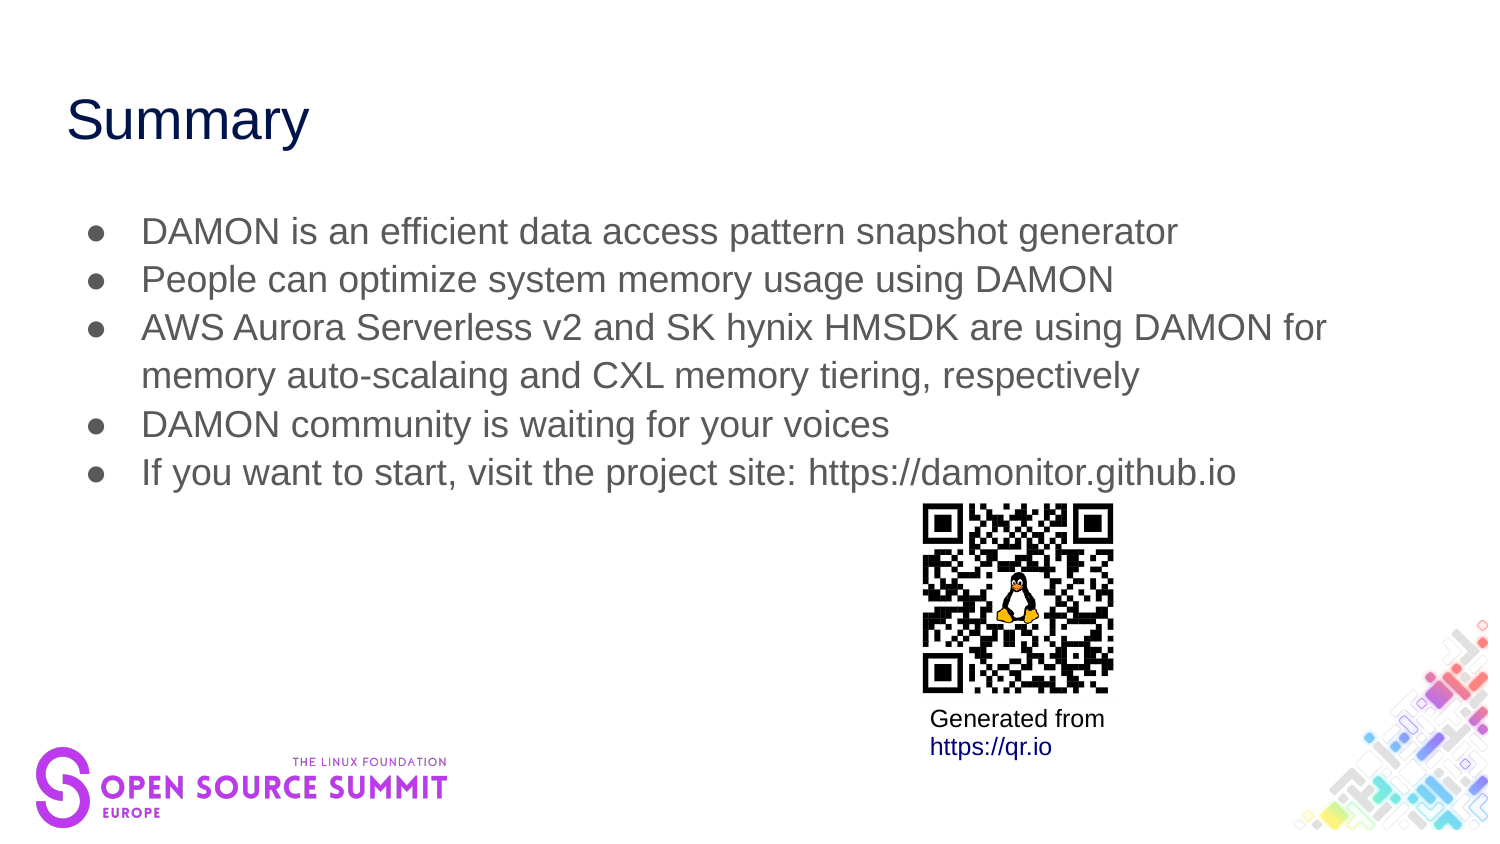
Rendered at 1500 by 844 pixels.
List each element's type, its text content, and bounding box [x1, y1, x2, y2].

picture [1294, 620, 1488, 830]
text_box Generated from https://qr.io [914, 697, 1132, 768]
title Summary [51, 72, 1449, 167]
list DAMON is an efficient data access pattern snapshot generator People can optimize system memory usage using DAMON AWS Aurora Serverless v2 and SK hynix HMSDK are using DAMON for memory auto-scalaing and CXL memory tiering, respectively DAMON community is waiting for your voices If you want to start, visit the project site: https://damonitor.github.io [51, 189, 1449, 734]
picture [917, 497, 1122, 697]
picture [36, 747, 447, 828]
